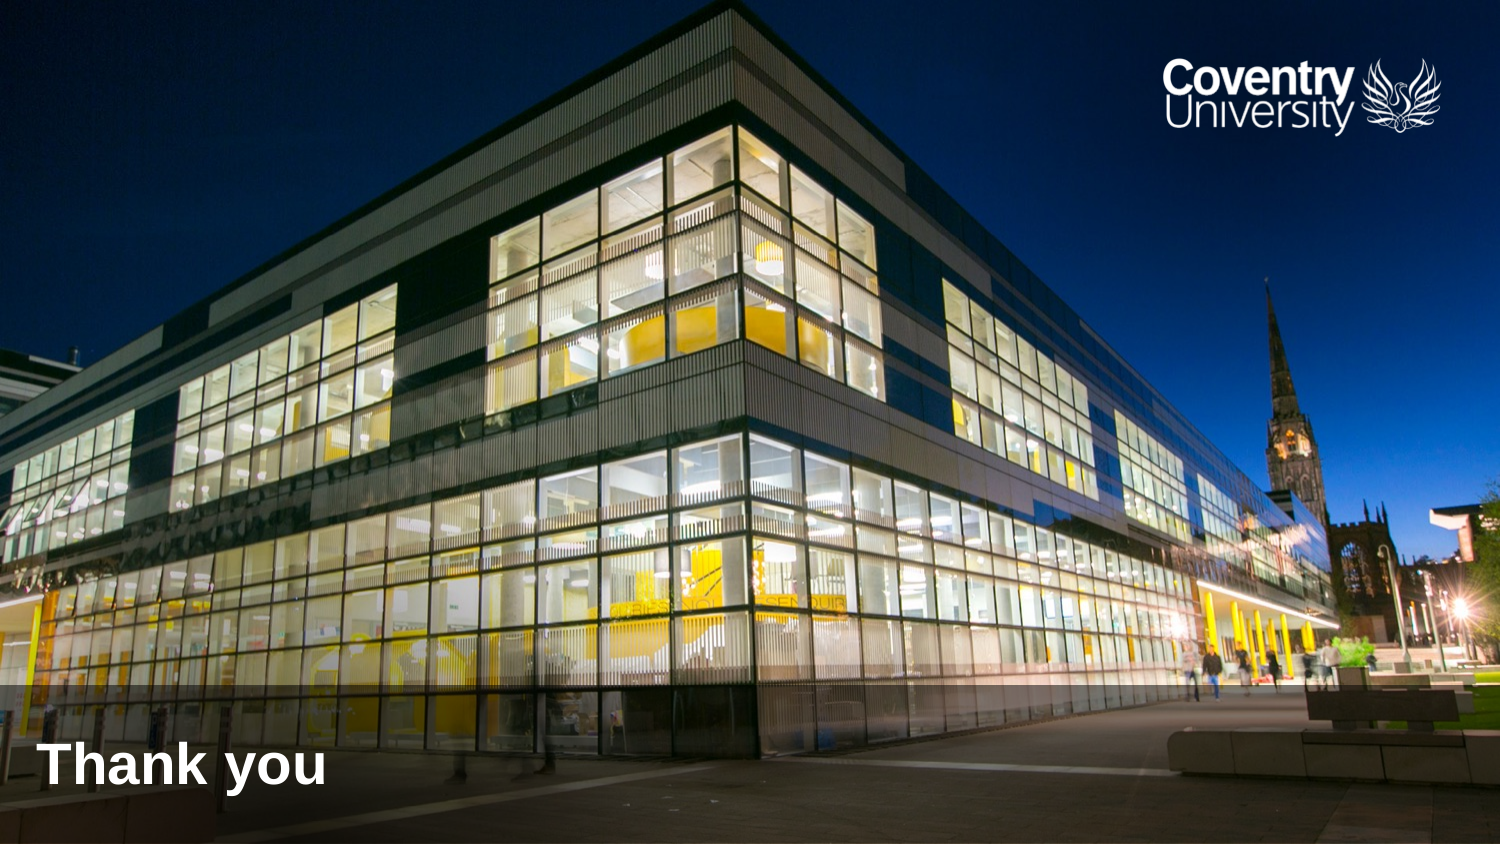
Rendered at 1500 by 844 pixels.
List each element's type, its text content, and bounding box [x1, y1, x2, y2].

text_box [0, 685, 1500, 844]
text_box Thank you [25, 728, 1038, 844]
picture [0, 0, 1500, 685]
